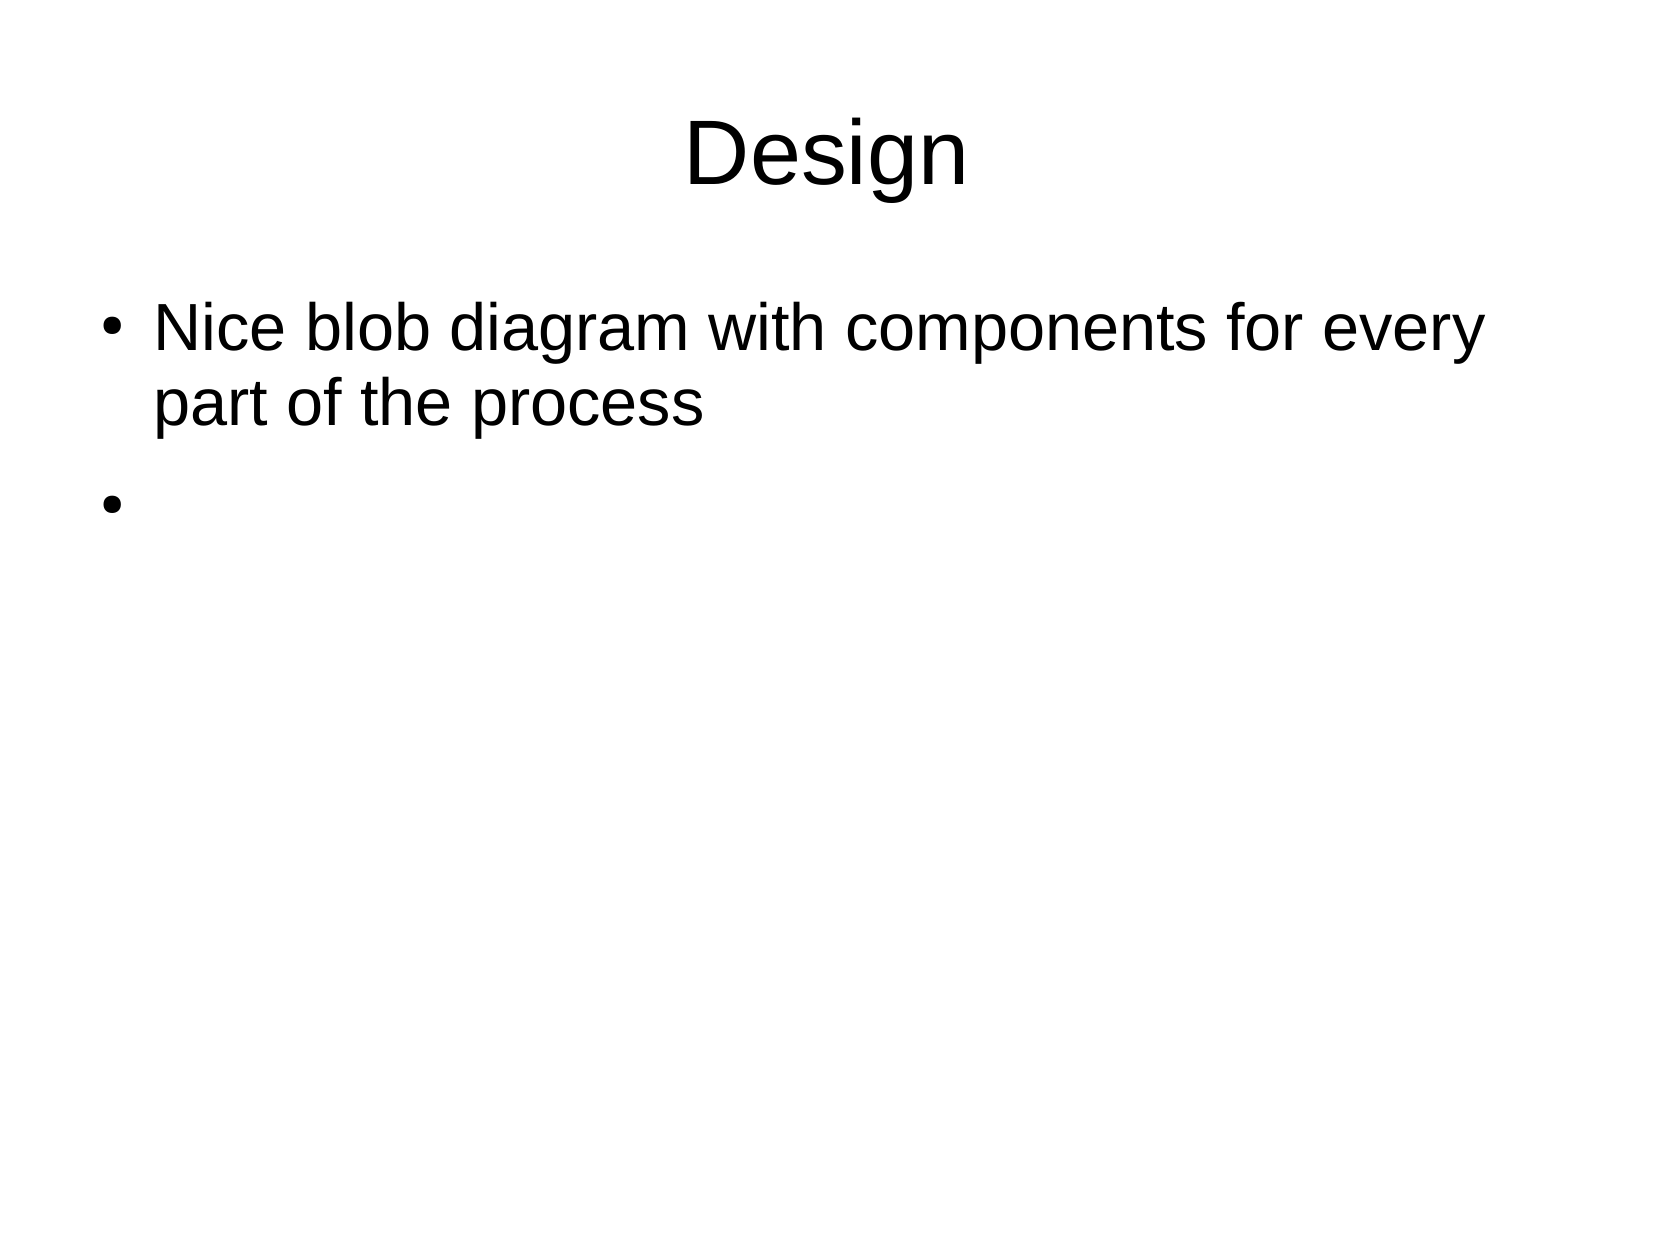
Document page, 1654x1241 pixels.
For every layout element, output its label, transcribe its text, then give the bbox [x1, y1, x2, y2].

title Design [82, 49, 1571, 257]
list Nice blob diagram with components for every part of the process [82, 290, 1571, 1010]
